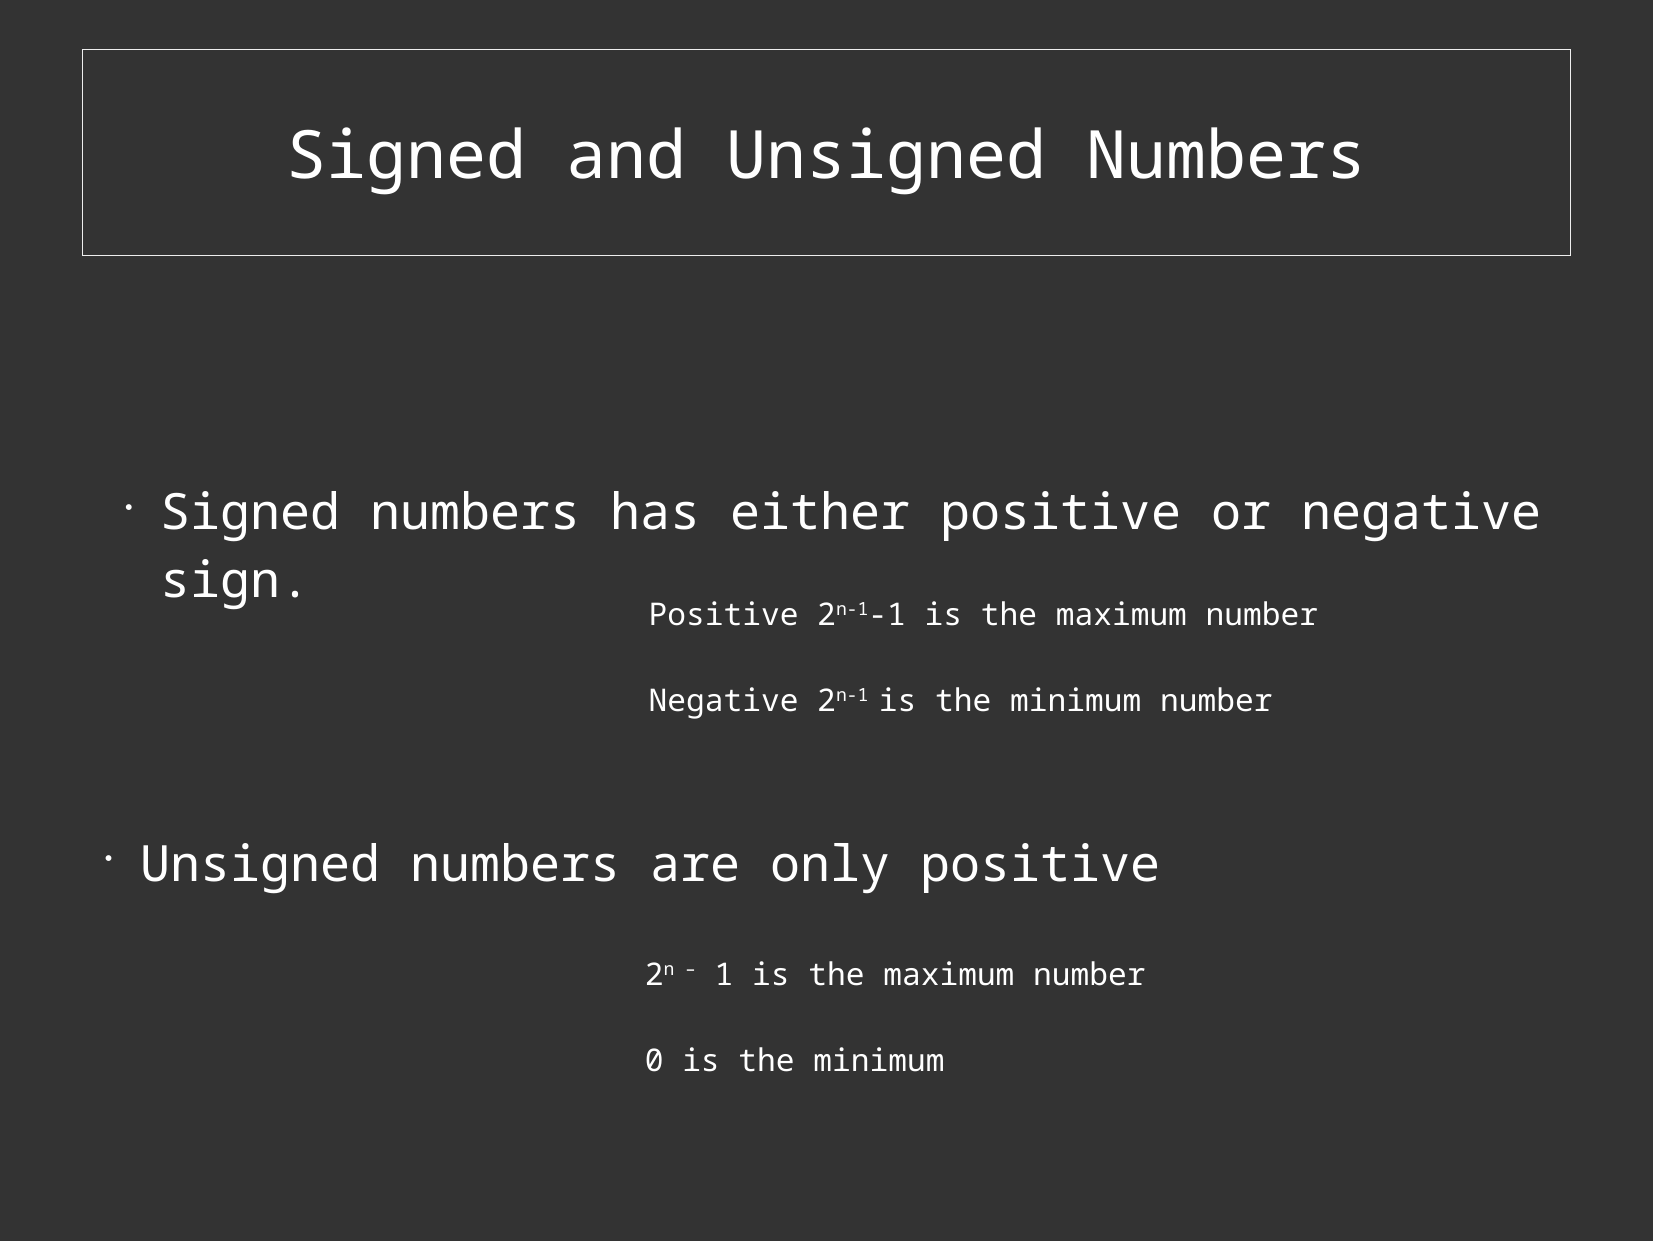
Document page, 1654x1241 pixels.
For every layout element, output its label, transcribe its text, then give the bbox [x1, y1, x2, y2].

text_box Signed and Unsigned Numbers [82, 49, 1571, 256]
text_box 2n – 1 is the maximum number 0 is the minimum [630, 945, 1097, 1054]
text_box Signed numbers has either positive or negative sign. [75, 468, 1653, 616]
text_box Unsigned numbers are only positive [89, 820, 1006, 886]
text_box Positive 2n-1-1 is the maximum number Negative 2n-1 is the minimum number [615, 585, 1223, 694]
